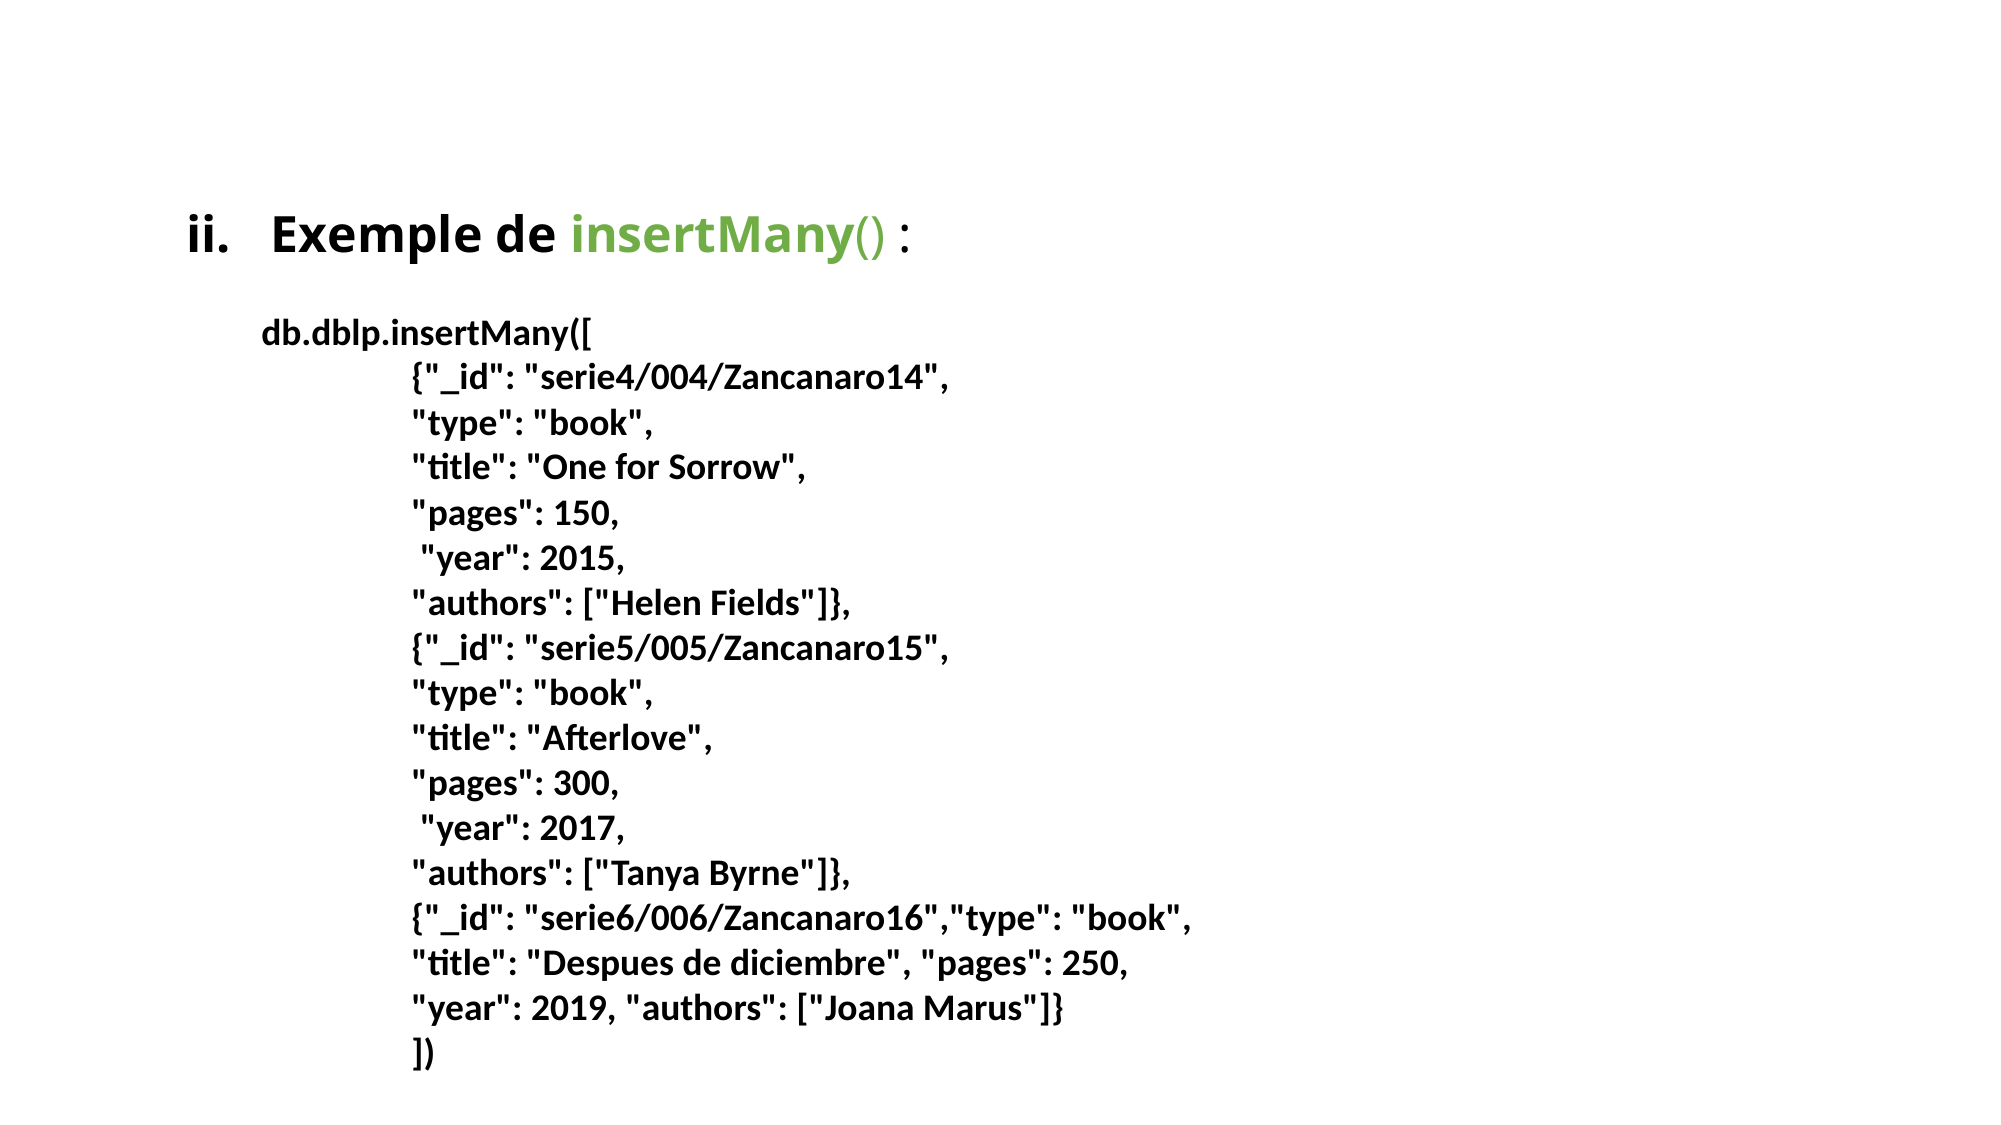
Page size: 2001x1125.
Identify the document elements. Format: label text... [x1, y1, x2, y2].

text_box Exemple de insertMany() : db.dblp.insertMany([ {"_id": "serie4/004/Zancanaro14", "type": "book", "title": "One for Sorrow", "pages": 150, "year": 2015, "authors": ["Helen Fields"]}, {"_id": "serie5/005/Zancanaro15", "type": "book", "title": "Afterlove", "pages": 300, "year": 2017, "authors": ["Tanya Byrne"]}, {"_id": "serie6/006/Zancanaro16","type": "book", "title": "Despues de diciembre", "pages": 250, "year": 2019, "authors": ["Joana Marus"]} ]) [171, 149, 1893, 1090]
